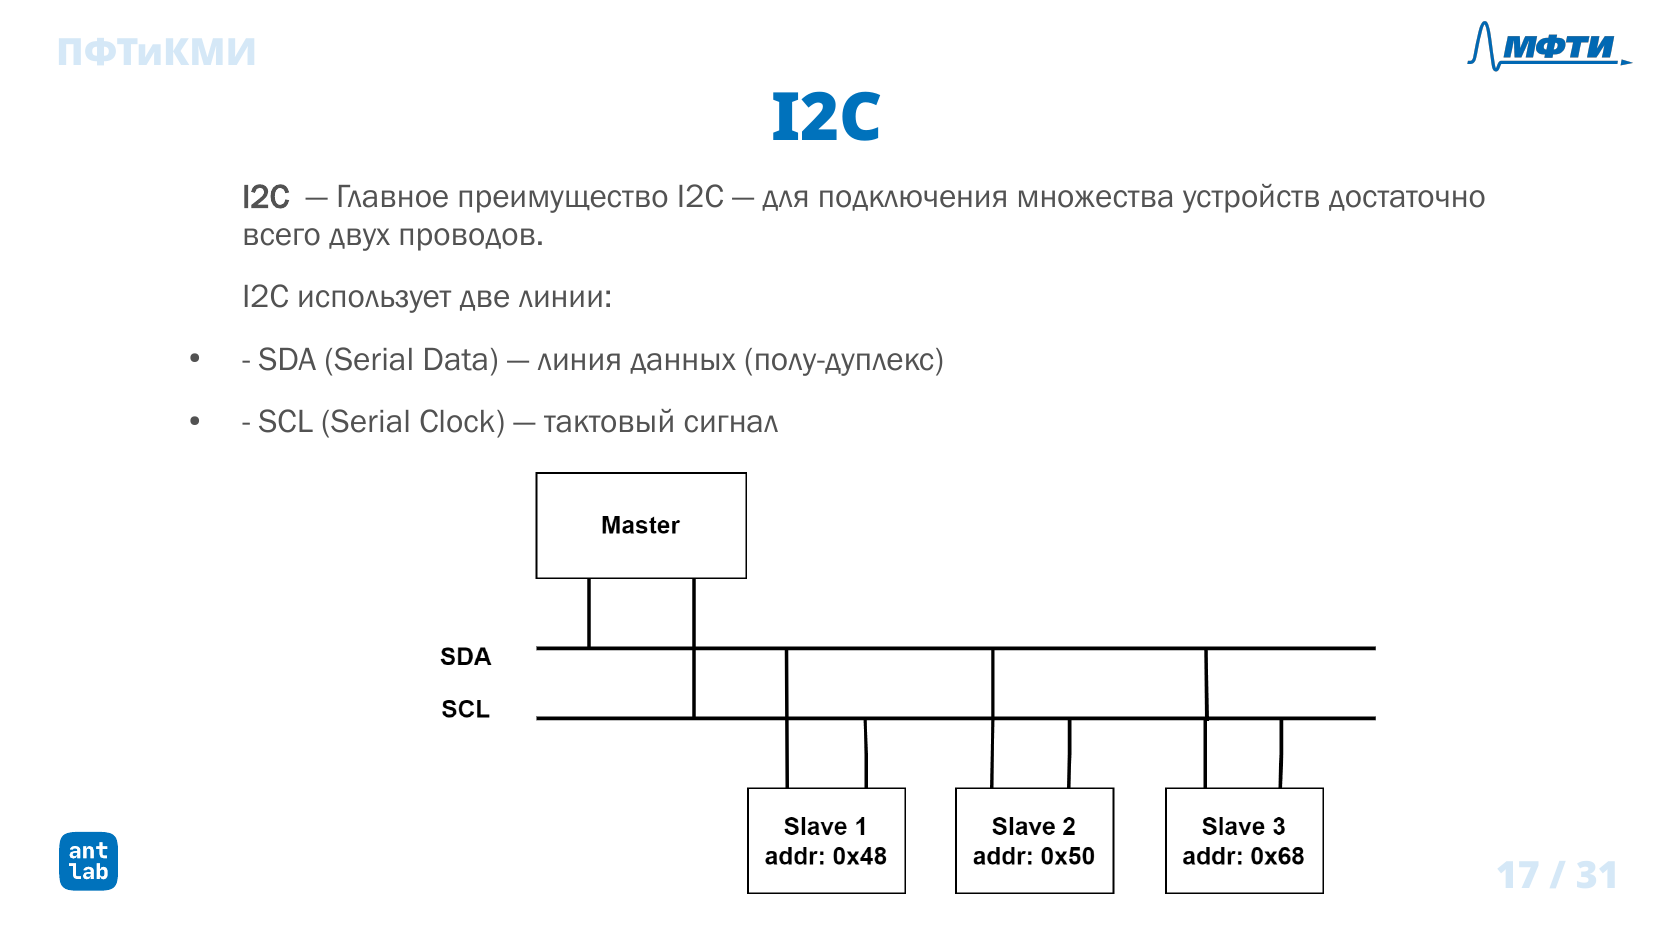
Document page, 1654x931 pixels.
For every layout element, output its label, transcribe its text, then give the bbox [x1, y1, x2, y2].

list I2C — Главное преимущество I2C — для подключения множества устройств достаточно всего двух проводов. I2C использует две линии: - SDA (Serial Data) — линия данных (полу-дуплекс) - SCL (Serial Clock) — тактовый сигнал [171, 177, 1565, 532]
picture [413, 472, 1378, 894]
picture [1446, 0, 1654, 93]
title I2C [82, 20, 1571, 209]
